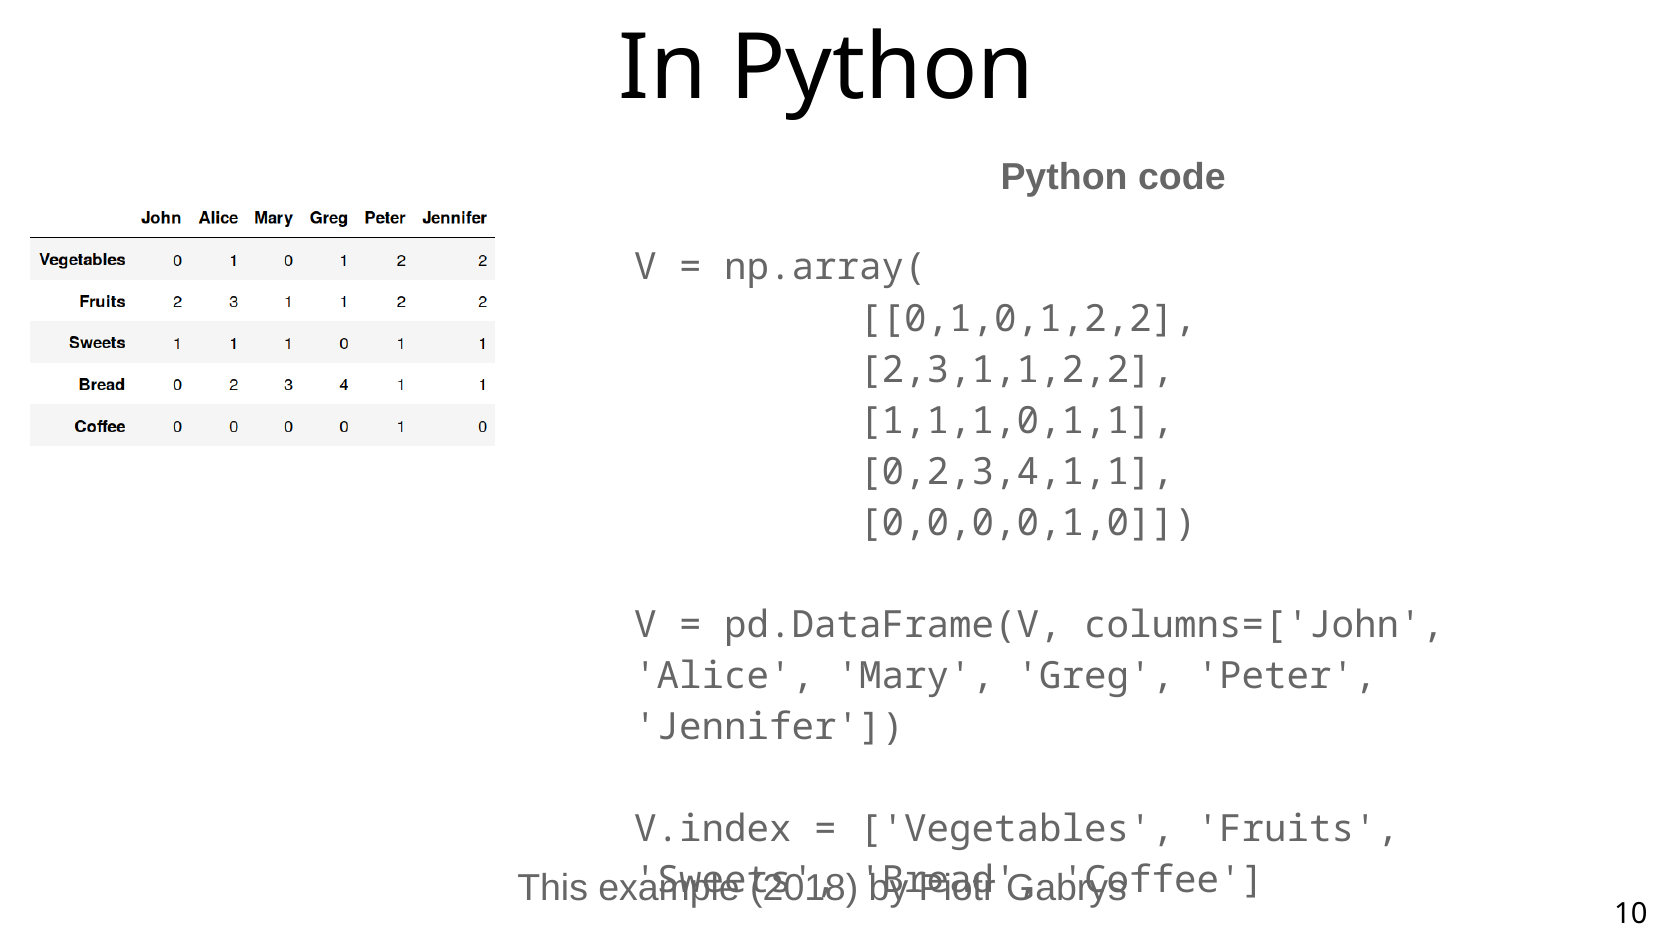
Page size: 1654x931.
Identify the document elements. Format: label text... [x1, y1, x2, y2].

text_box This example (2018) by Piotr Gabrys [8, 859, 1647, 926]
text_box Python code V = np.array( [[0,1,0,1,2,2], [2,3,1,1,2,2], [1,1,1,0,1,1], [0,2,3,4,1,1], [0,0,0,0,1,0]]) V = pd.DataFrame(V, columns=['John', 'Alice', 'Mary', 'Greg', 'Peter', 'Jennifer']) V.index = ['Vegetables', 'Fruits', 'Sweets', 'Bread', 'Coffee'] [619, 148, 1608, 848]
title In Python [82, 1, 1571, 125]
picture [25, 194, 501, 453]
